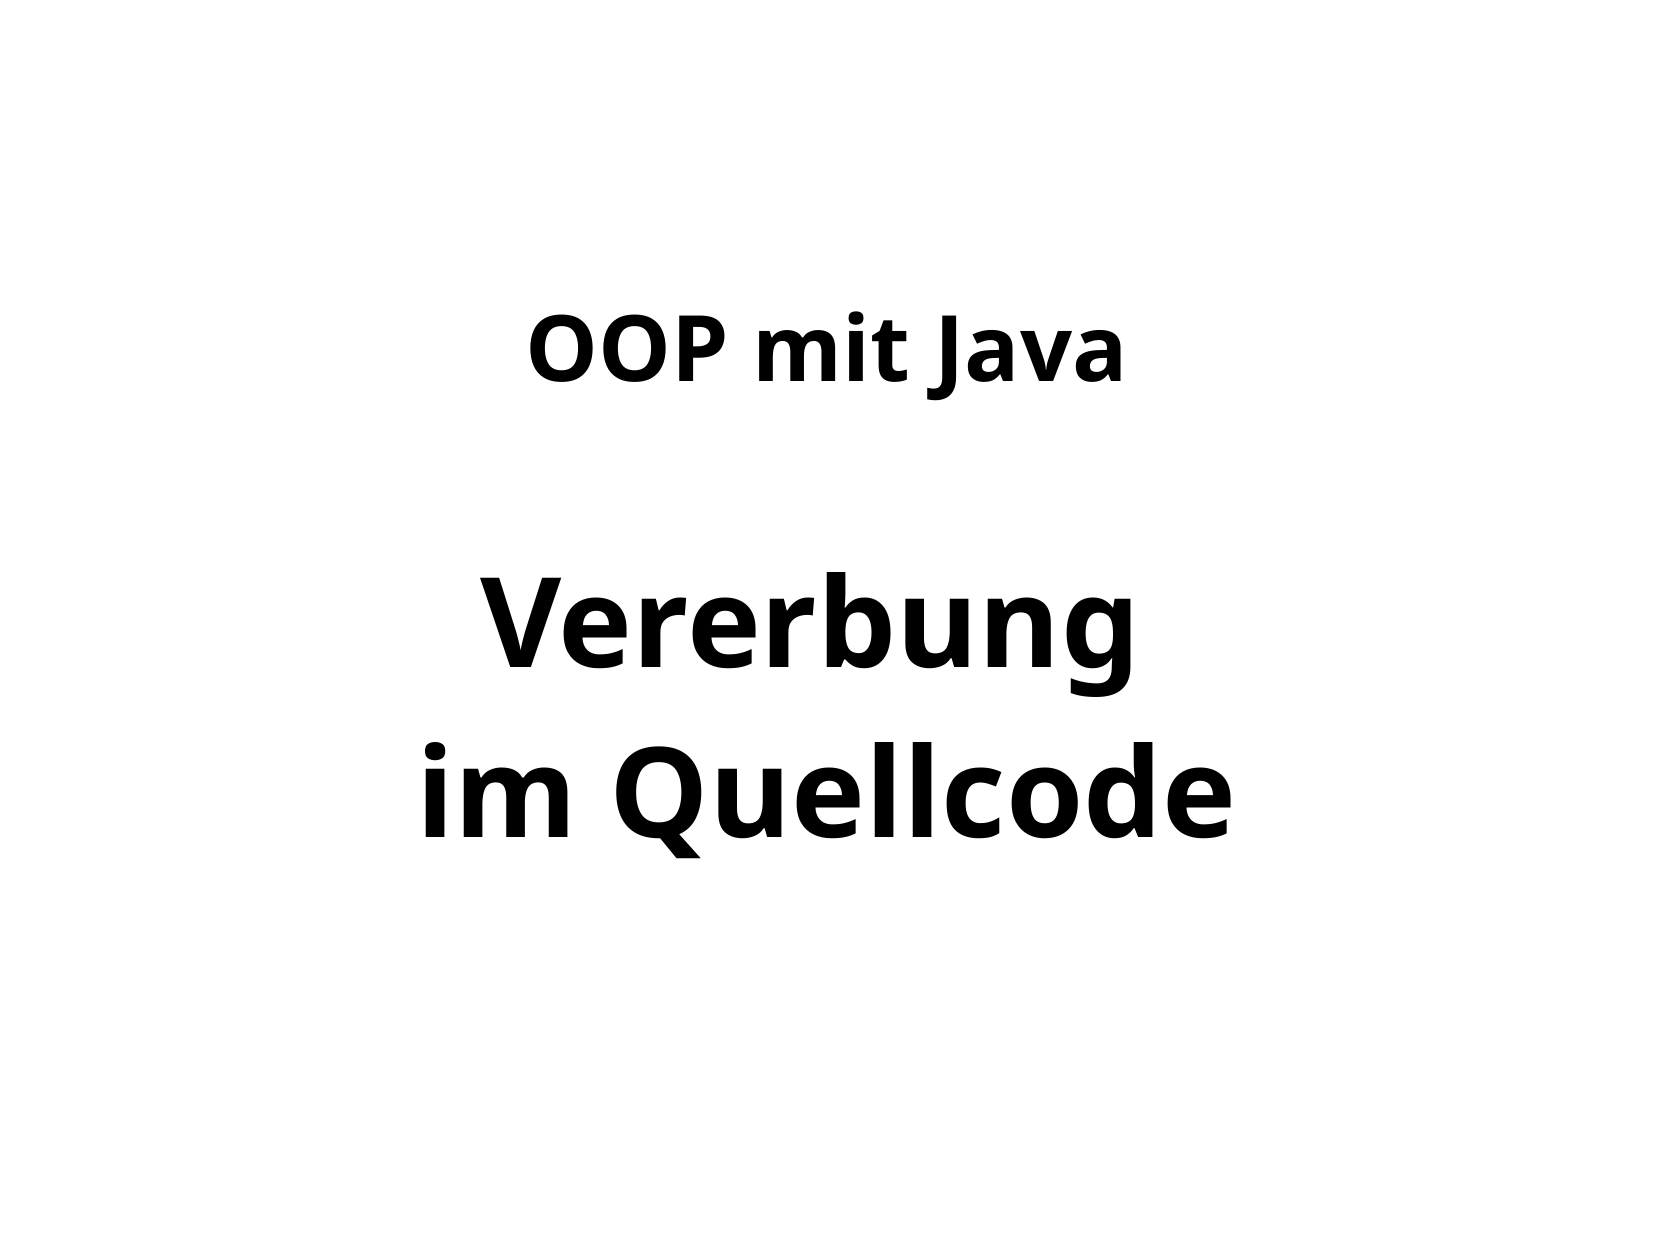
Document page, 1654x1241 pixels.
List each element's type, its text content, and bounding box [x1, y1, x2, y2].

subtitle OOP mit Java Vererbung im Quellcode [23, 35, 1630, 1123]
